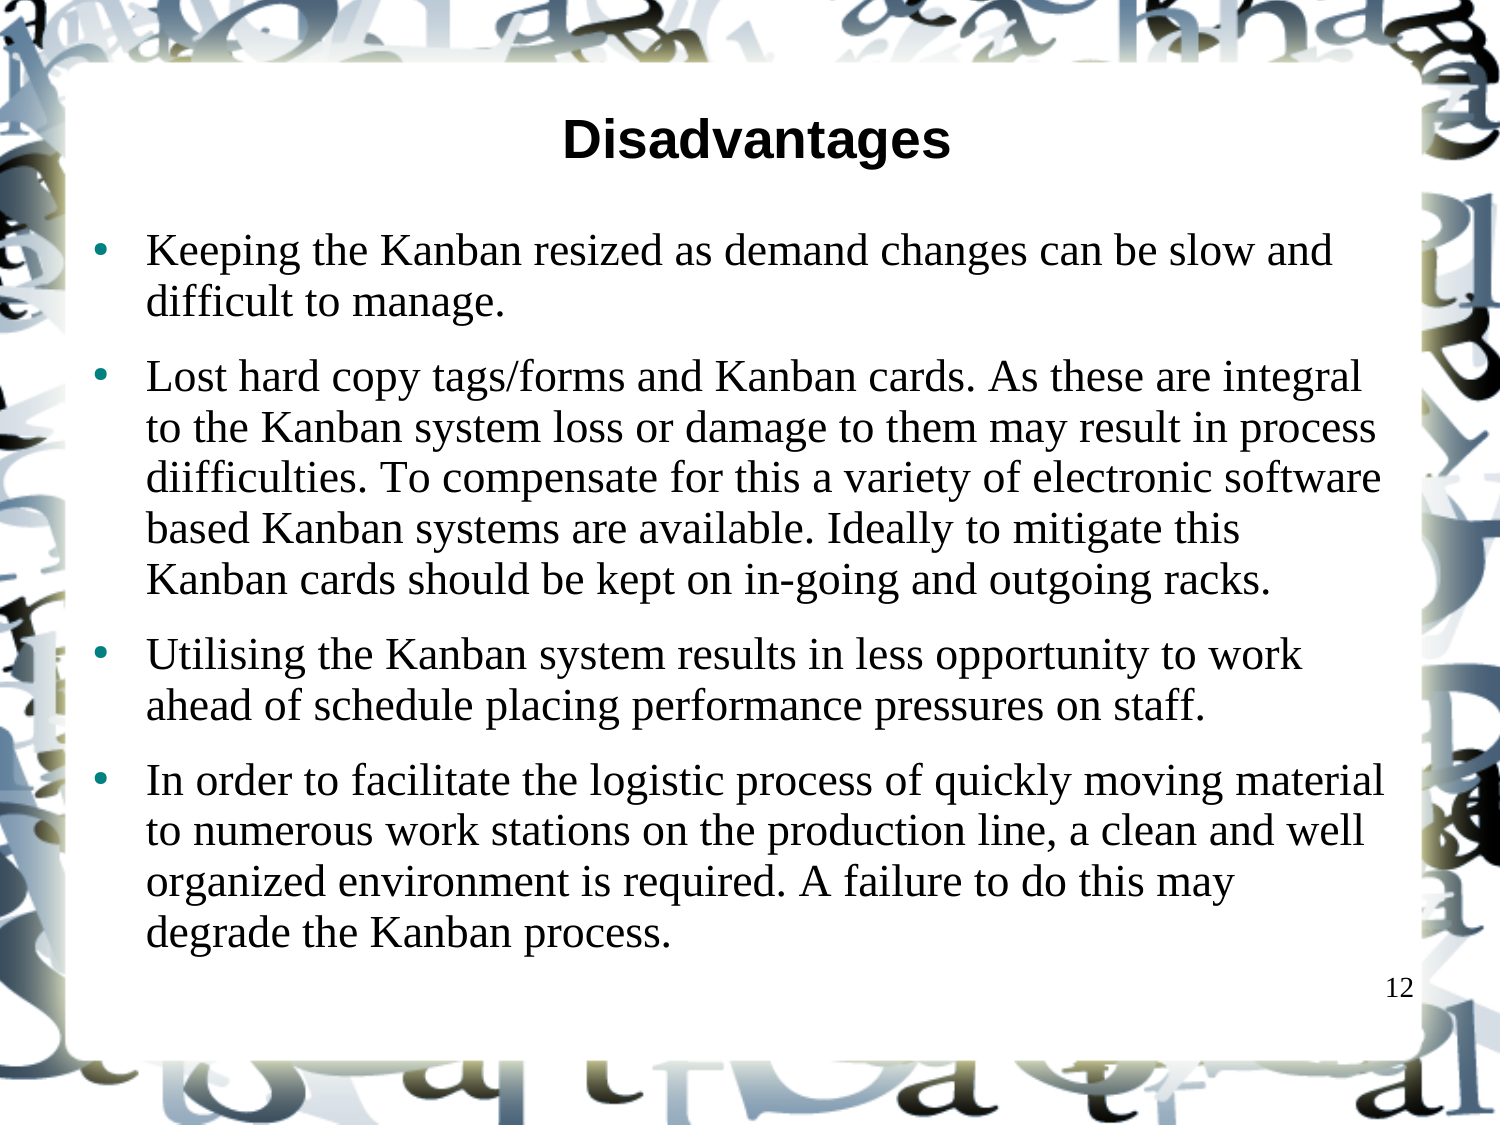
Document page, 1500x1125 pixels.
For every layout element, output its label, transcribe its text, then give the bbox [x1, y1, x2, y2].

picture [0, 0, 1500, 1125]
list Keeping the Kanban resized as demand changes can be slow and difficult to manage. Lost hard copy tags/forms and Kanban cards. As these are integral to the Kanban system loss or damage to them may result in process diifficulties. To compensate for this a variety of electronic software based Kanban systems are available. Ideally to mitigate this Kanban cards should be kept on in-going and outgoing racks. Utilising the Kanban system results in less opportunity to work ahead of schedule placing performance pressures on staff. In order to facilitate the logistic process of quickly moving material to numerous work stations on the production line, a clean and well organized environment is required. A failure to do this may degrade the Kanban process. [75, 224, 1388, 1081]
title Disadvantages [90, 60, 1425, 218]
